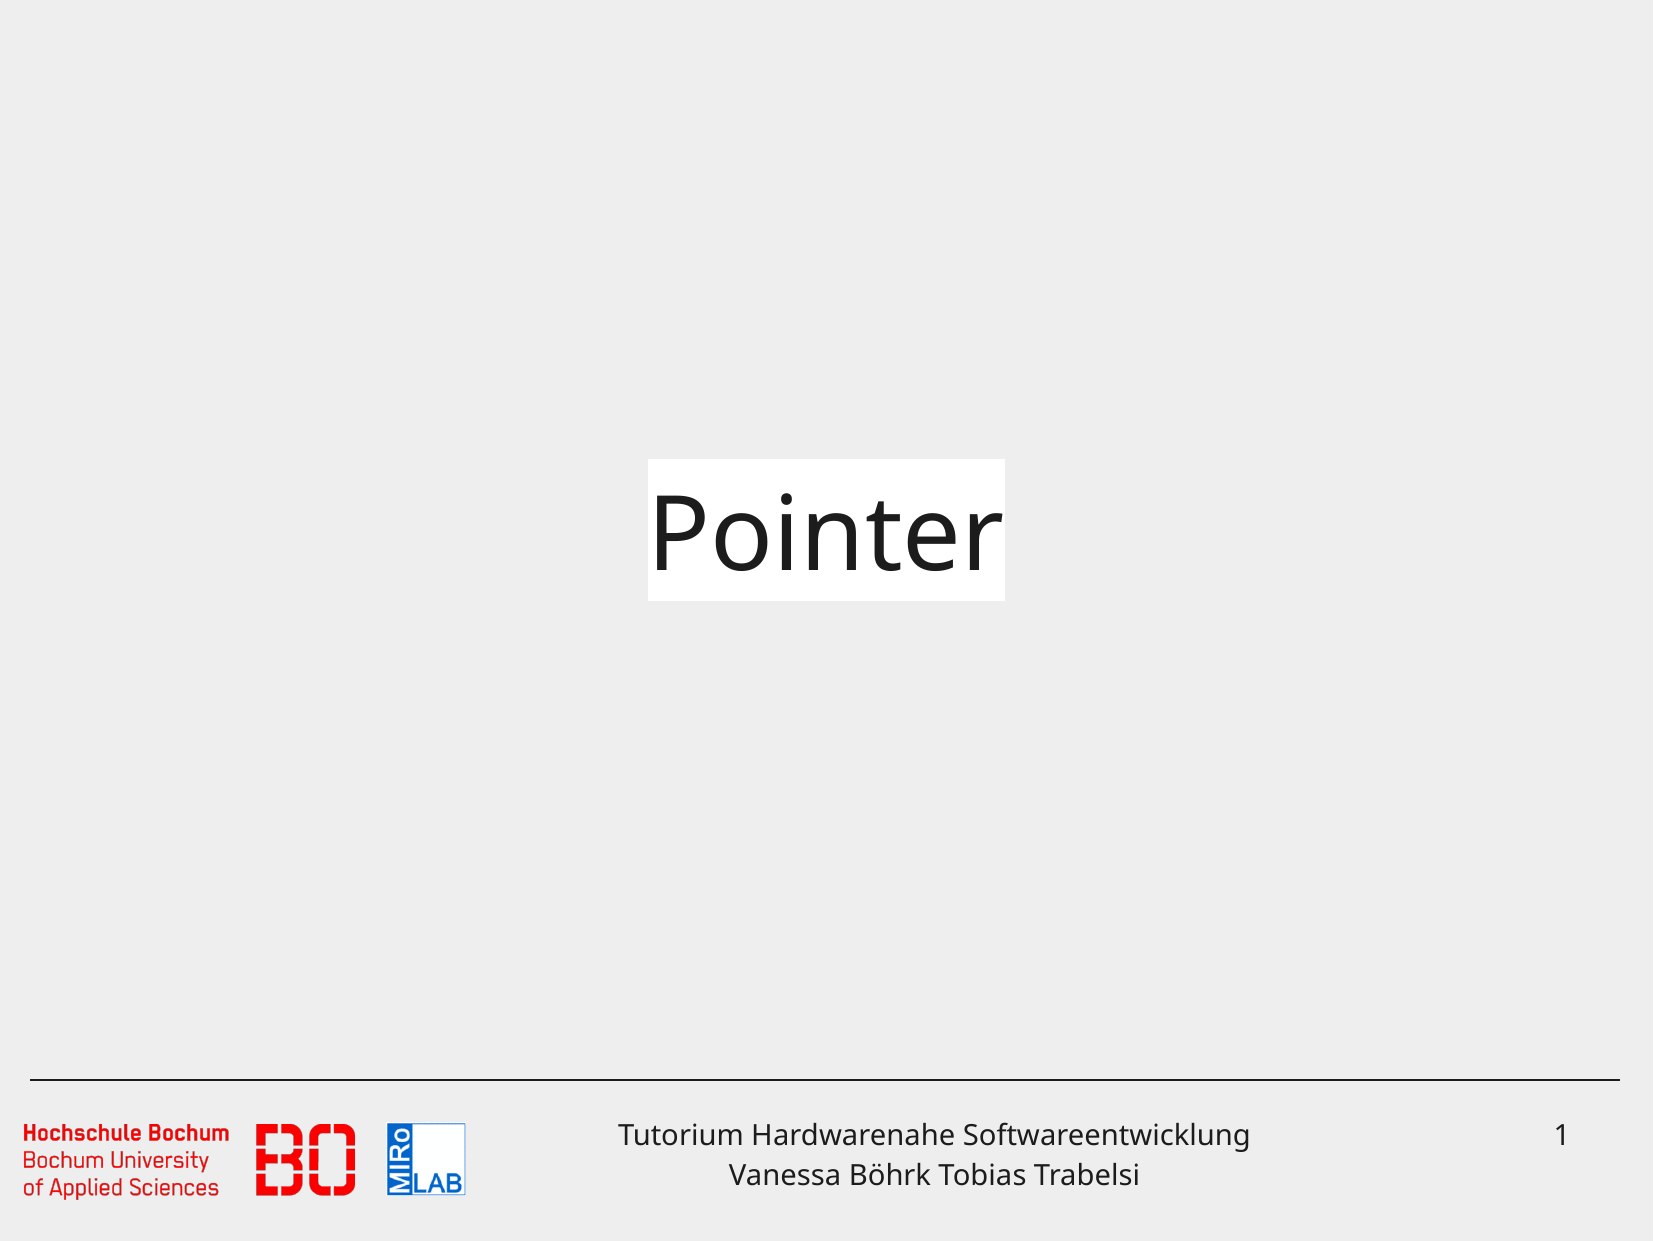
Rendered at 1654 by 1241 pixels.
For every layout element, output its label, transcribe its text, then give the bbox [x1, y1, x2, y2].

subtitle Pointer [82, 49, 1571, 1010]
picture [386, 1122, 466, 1196]
picture [24, 1124, 355, 1200]
